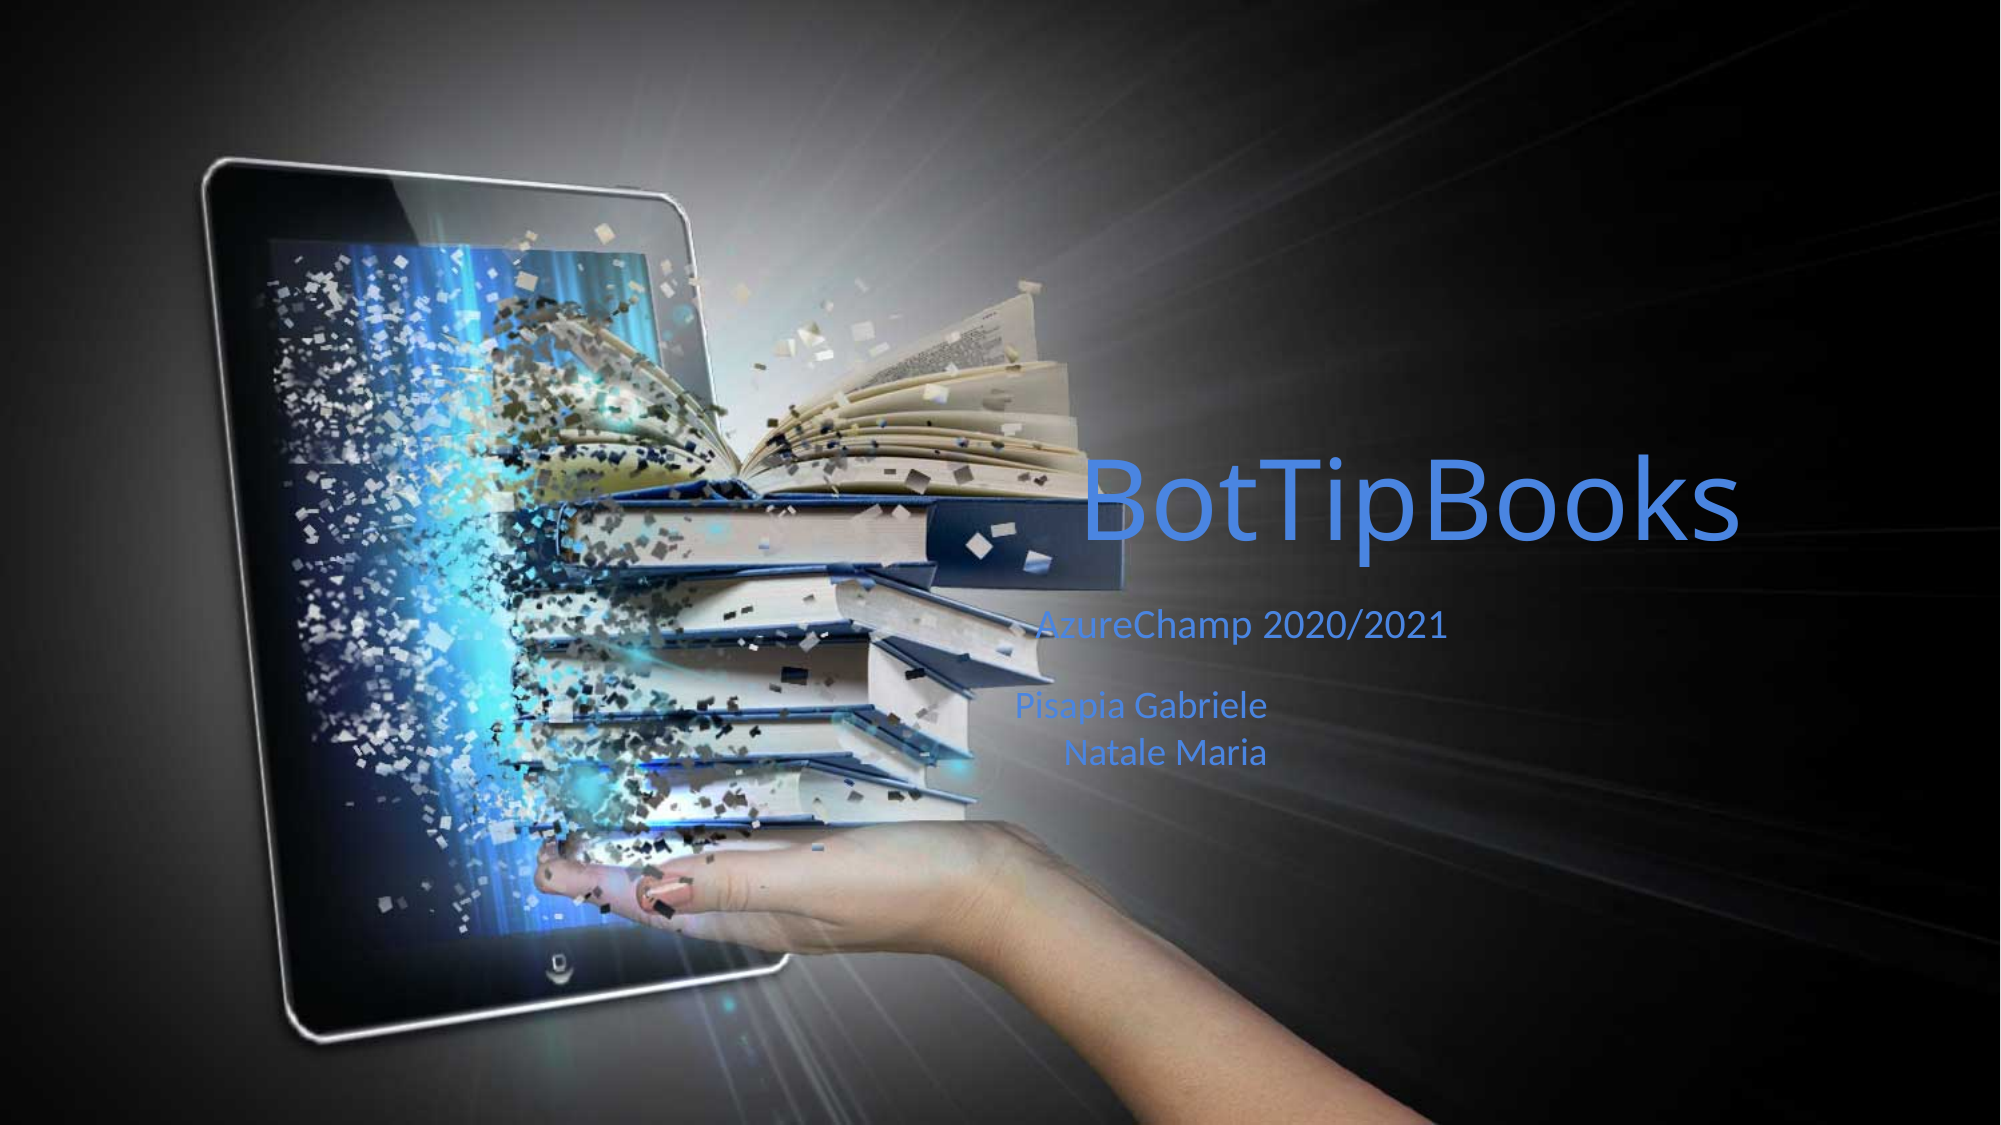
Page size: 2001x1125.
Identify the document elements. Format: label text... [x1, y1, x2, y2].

text_box AzureChamp 2020/2021 [1020, 588, 1923, 655]
text_box BotTipBooks [1062, 419, 1966, 571]
text_box Pisapia Gabriele Natale Maria [999, 671, 1903, 782]
